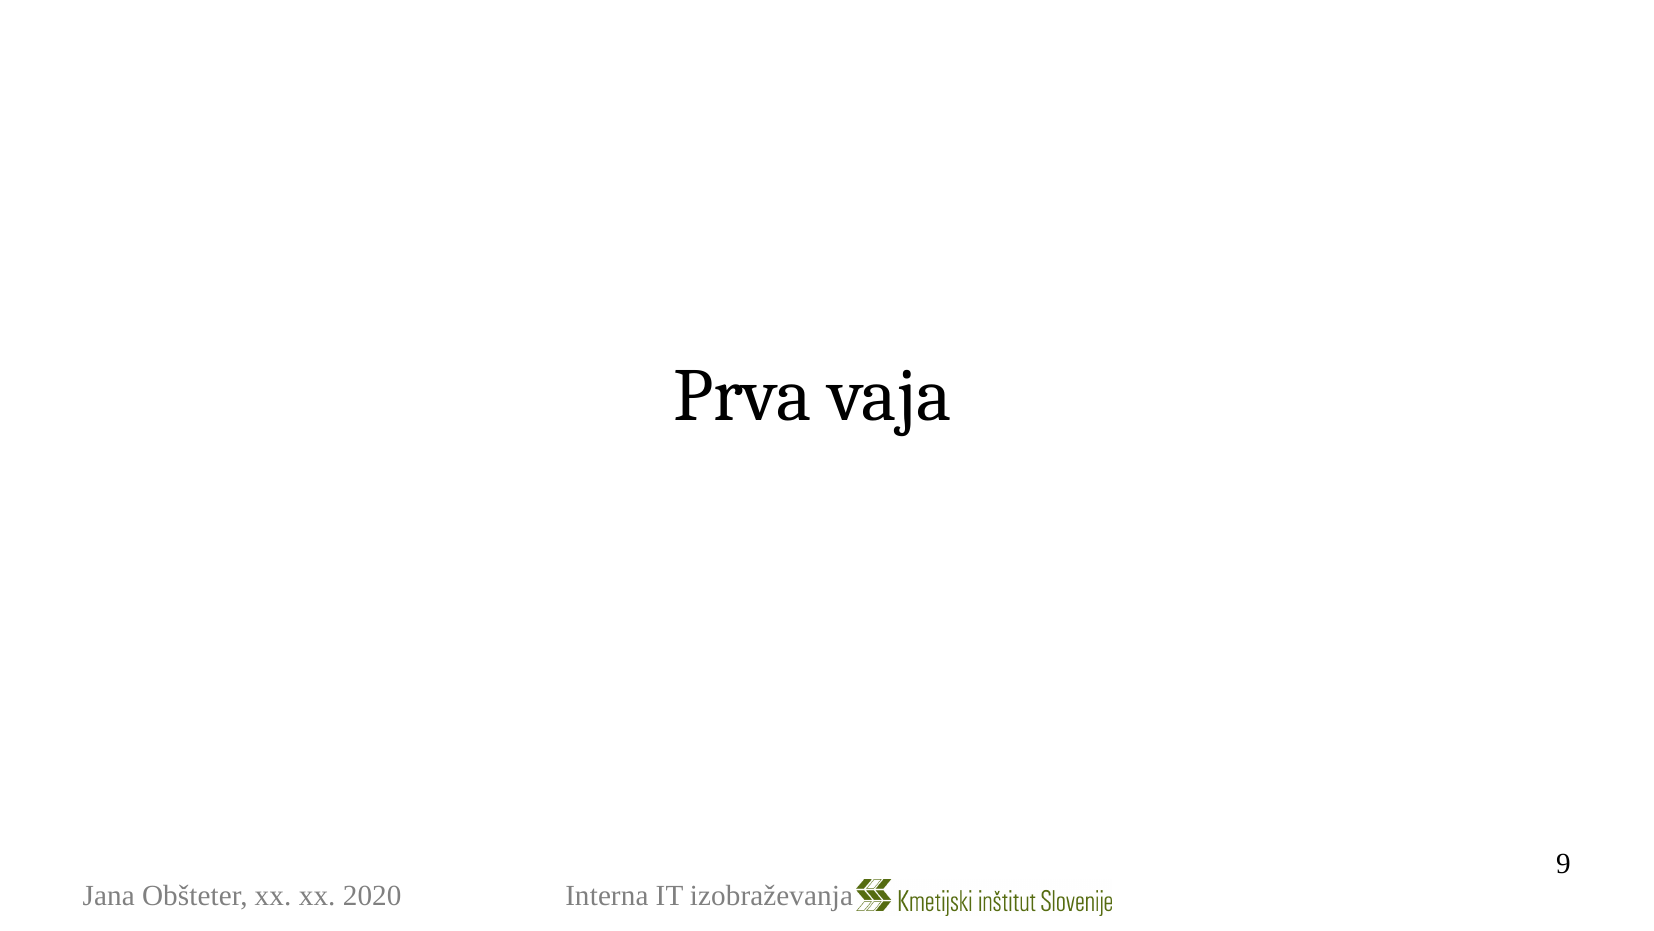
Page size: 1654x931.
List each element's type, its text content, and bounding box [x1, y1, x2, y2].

title Prva vaja [673, 330, 1016, 463]
picture [856, 879, 1112, 916]
